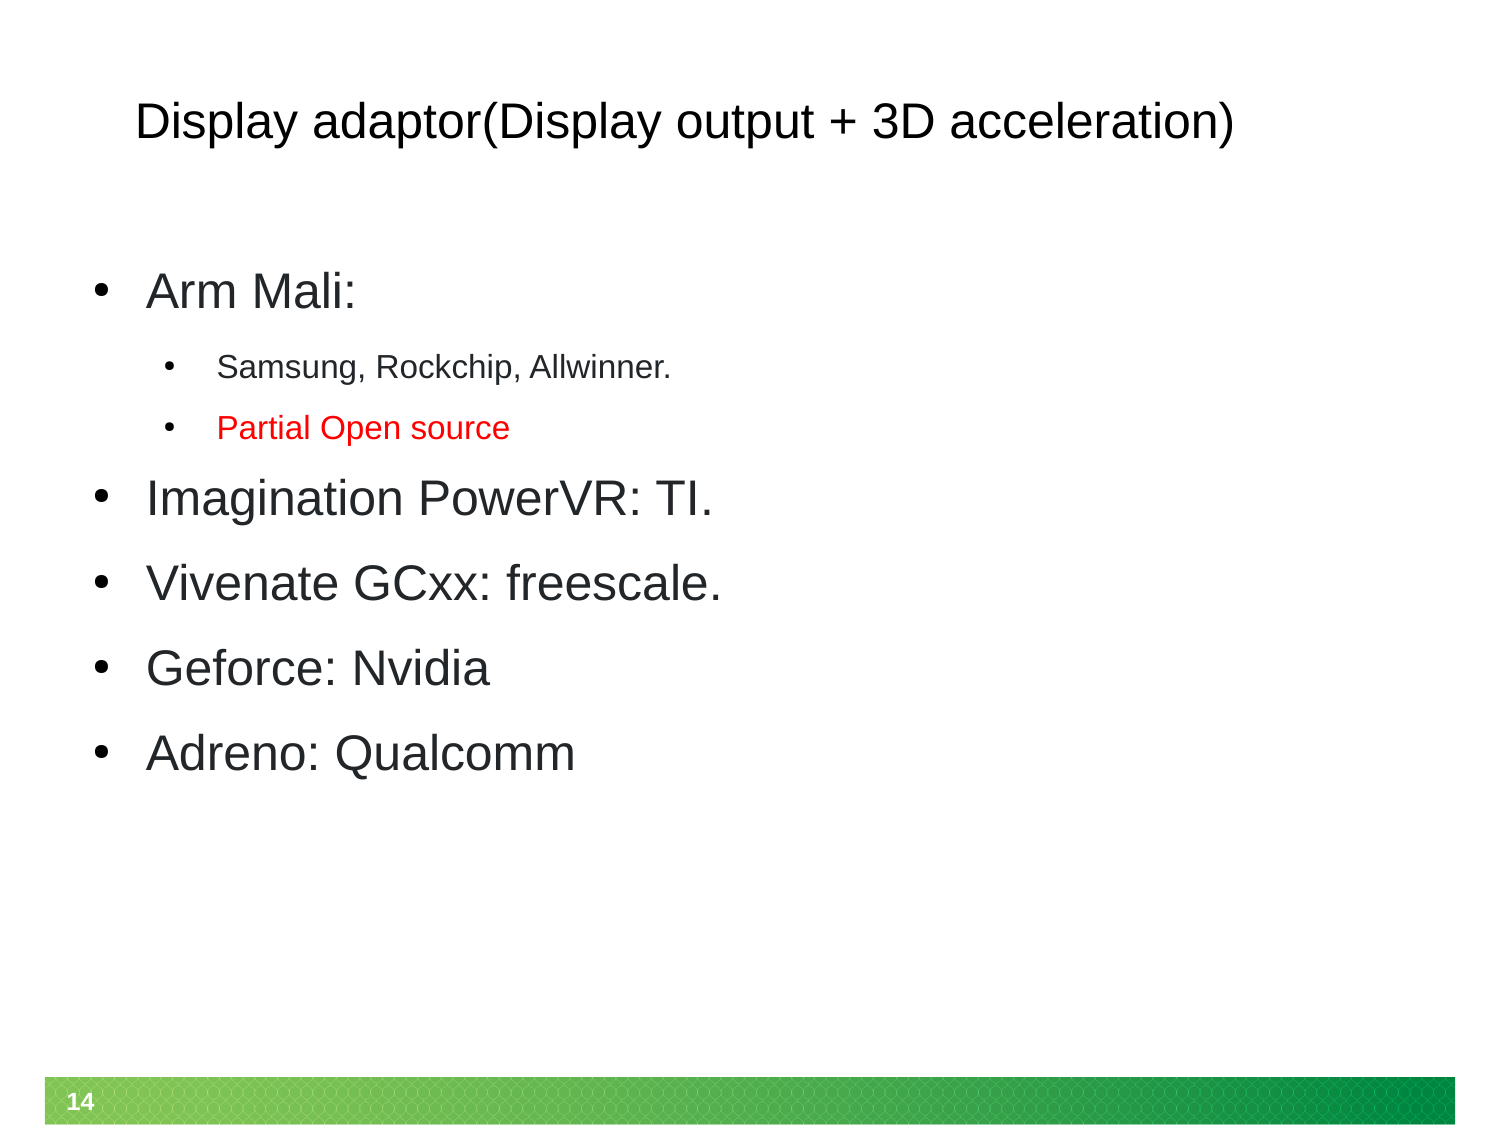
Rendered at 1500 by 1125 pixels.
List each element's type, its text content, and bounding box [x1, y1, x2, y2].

list Arm Mali: Samsung, Rockchip, Allwinner. Partial Open source Imagination PowerVR: TI. Vivenate GCxx: freescale. Geforce: Nvidia Adreno: Qualcomm [75, 263, 1425, 1006]
picture [44, 1077, 1456, 1125]
title Display adaptor(Display output + 3D acceleration) [134, 41, 1371, 205]
